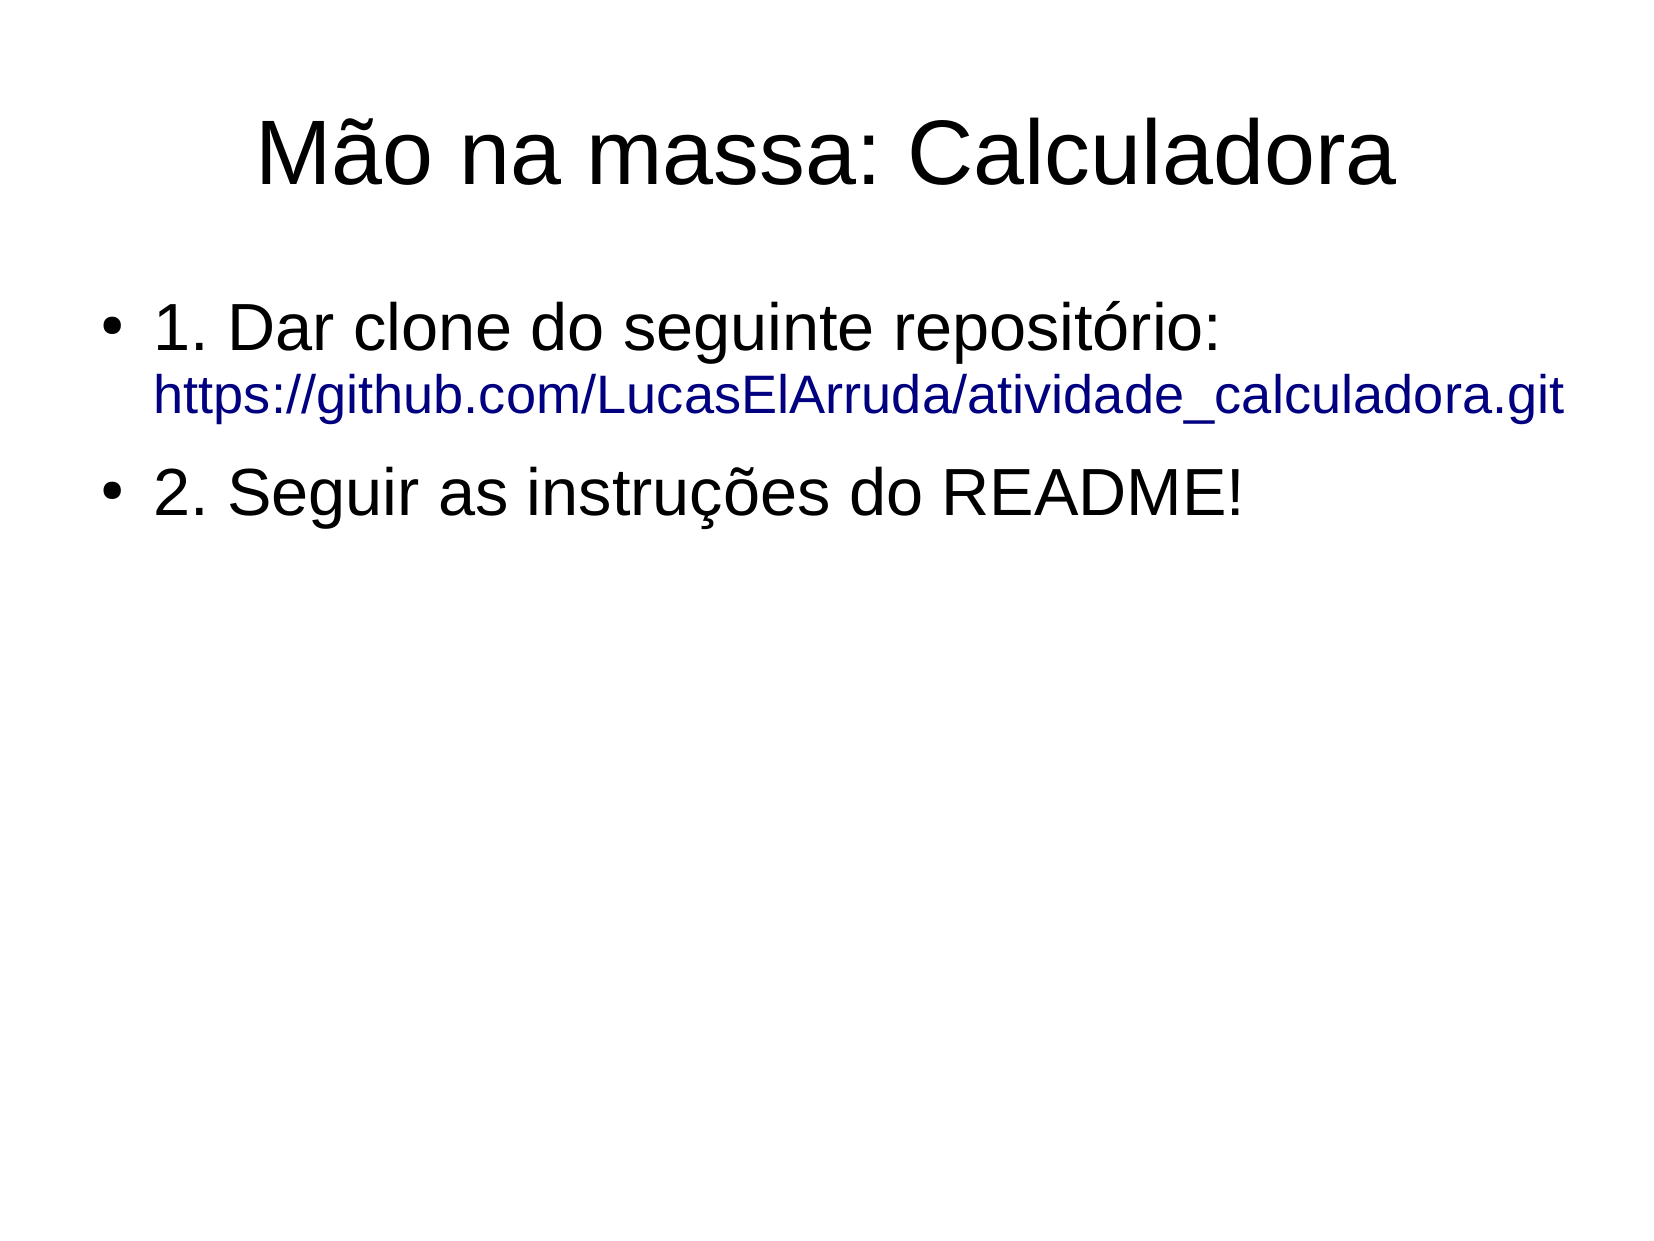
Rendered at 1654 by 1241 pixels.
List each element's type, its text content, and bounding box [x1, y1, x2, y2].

title Mão na massa: Calculadora [82, 49, 1571, 257]
list 1. Dar clone do seguinte repositório: https://github.com/LucasElArruda/atividade_calculadora.git 2. Seguir as instruções do README! [82, 290, 1571, 1156]
